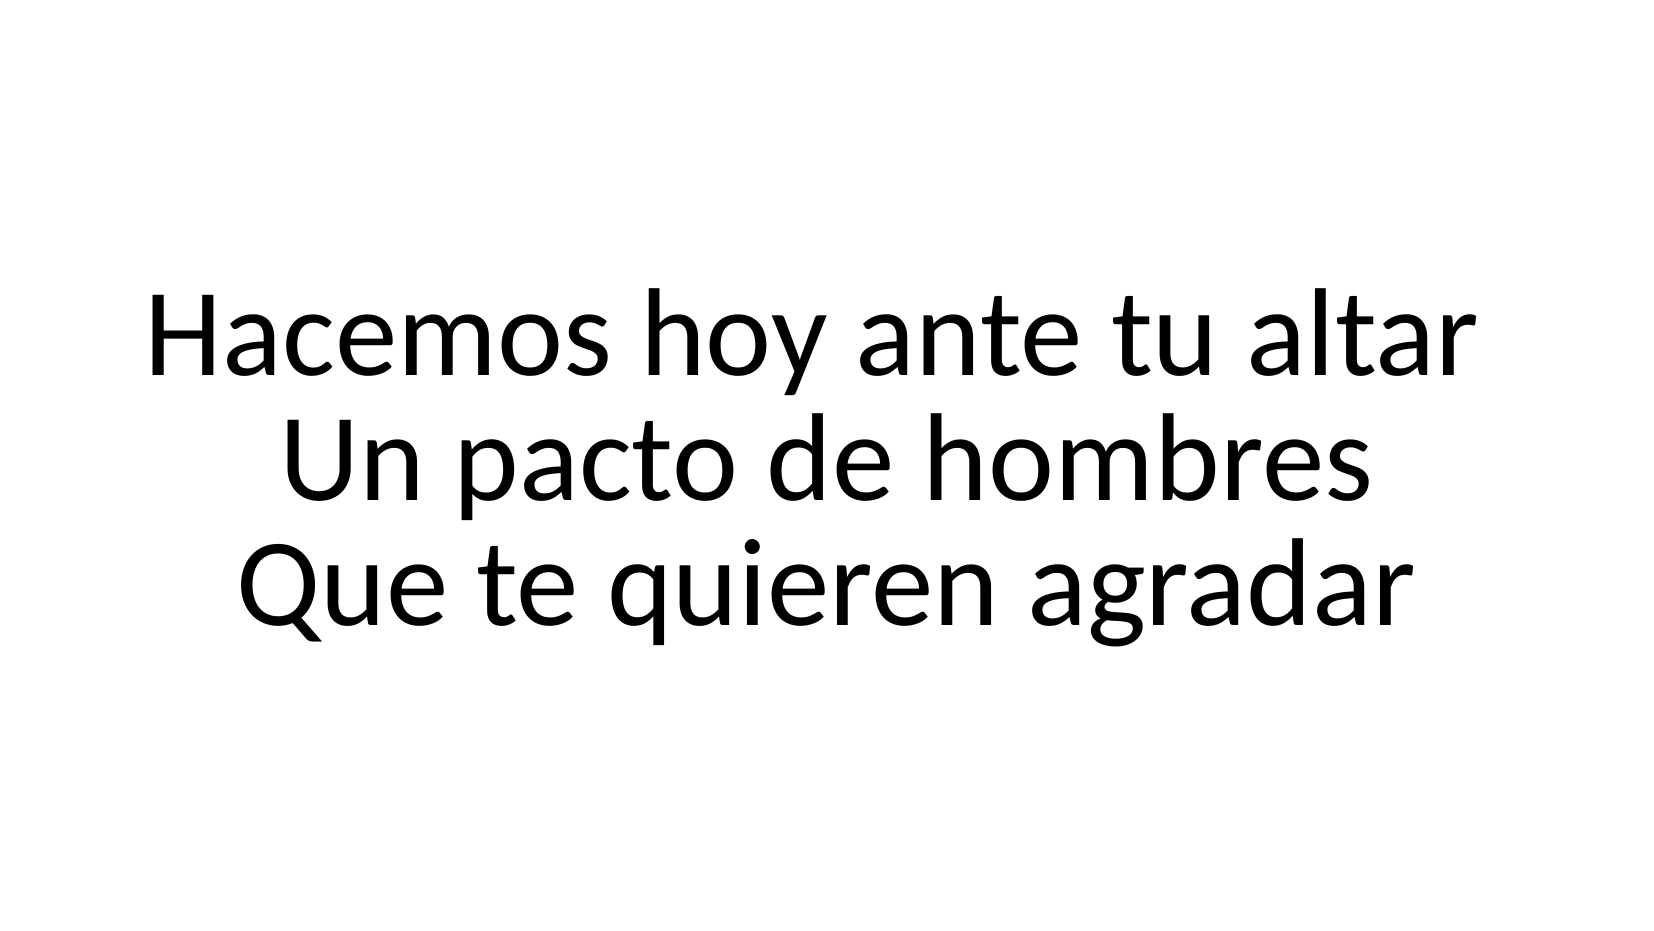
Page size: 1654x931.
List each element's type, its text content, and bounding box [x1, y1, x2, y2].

title Hacemos hoy ante tu altar Un pacto de hombres Que te quieren agradar [0, 0, 1654, 931]
